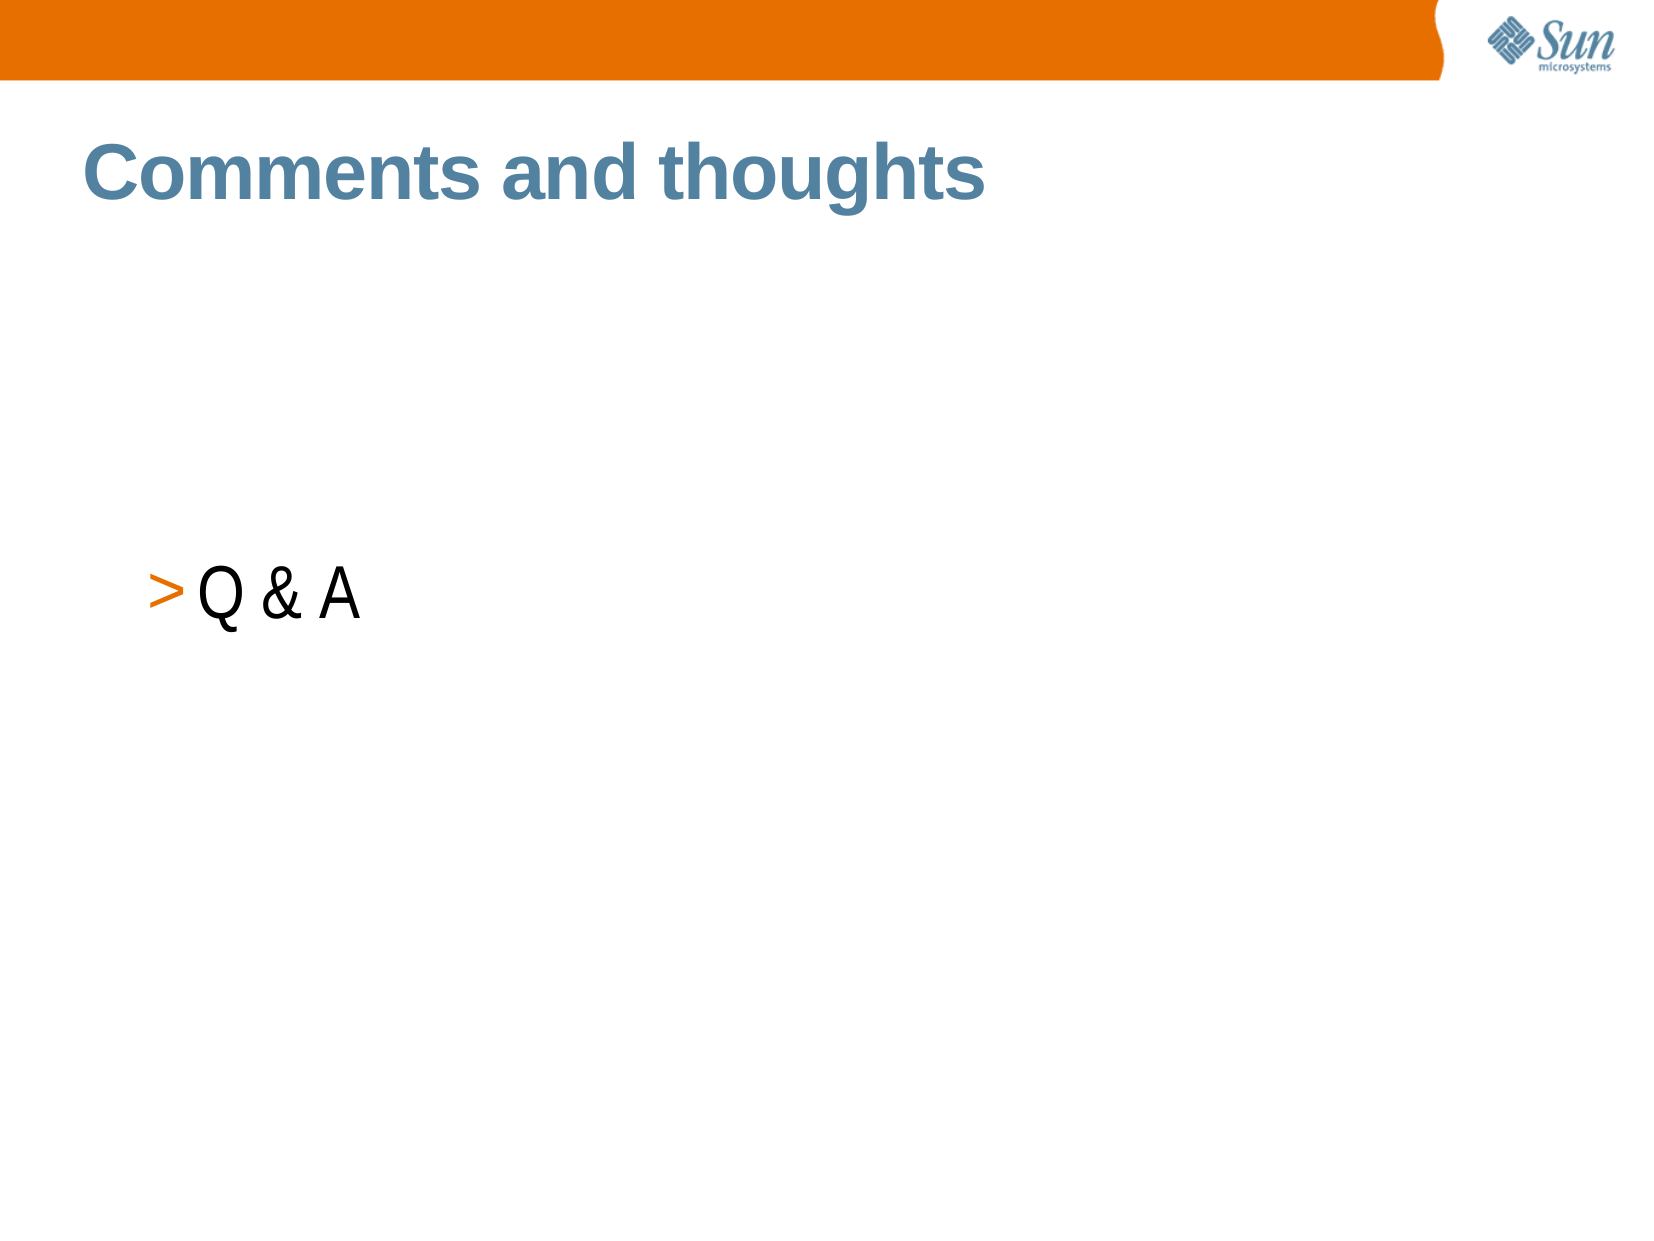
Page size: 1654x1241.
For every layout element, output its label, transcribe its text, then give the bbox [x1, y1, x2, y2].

picture [0, 0, 1654, 83]
title Comments and thoughts [82, 135, 1585, 251]
list Q & A [71, 283, 1545, 1121]
